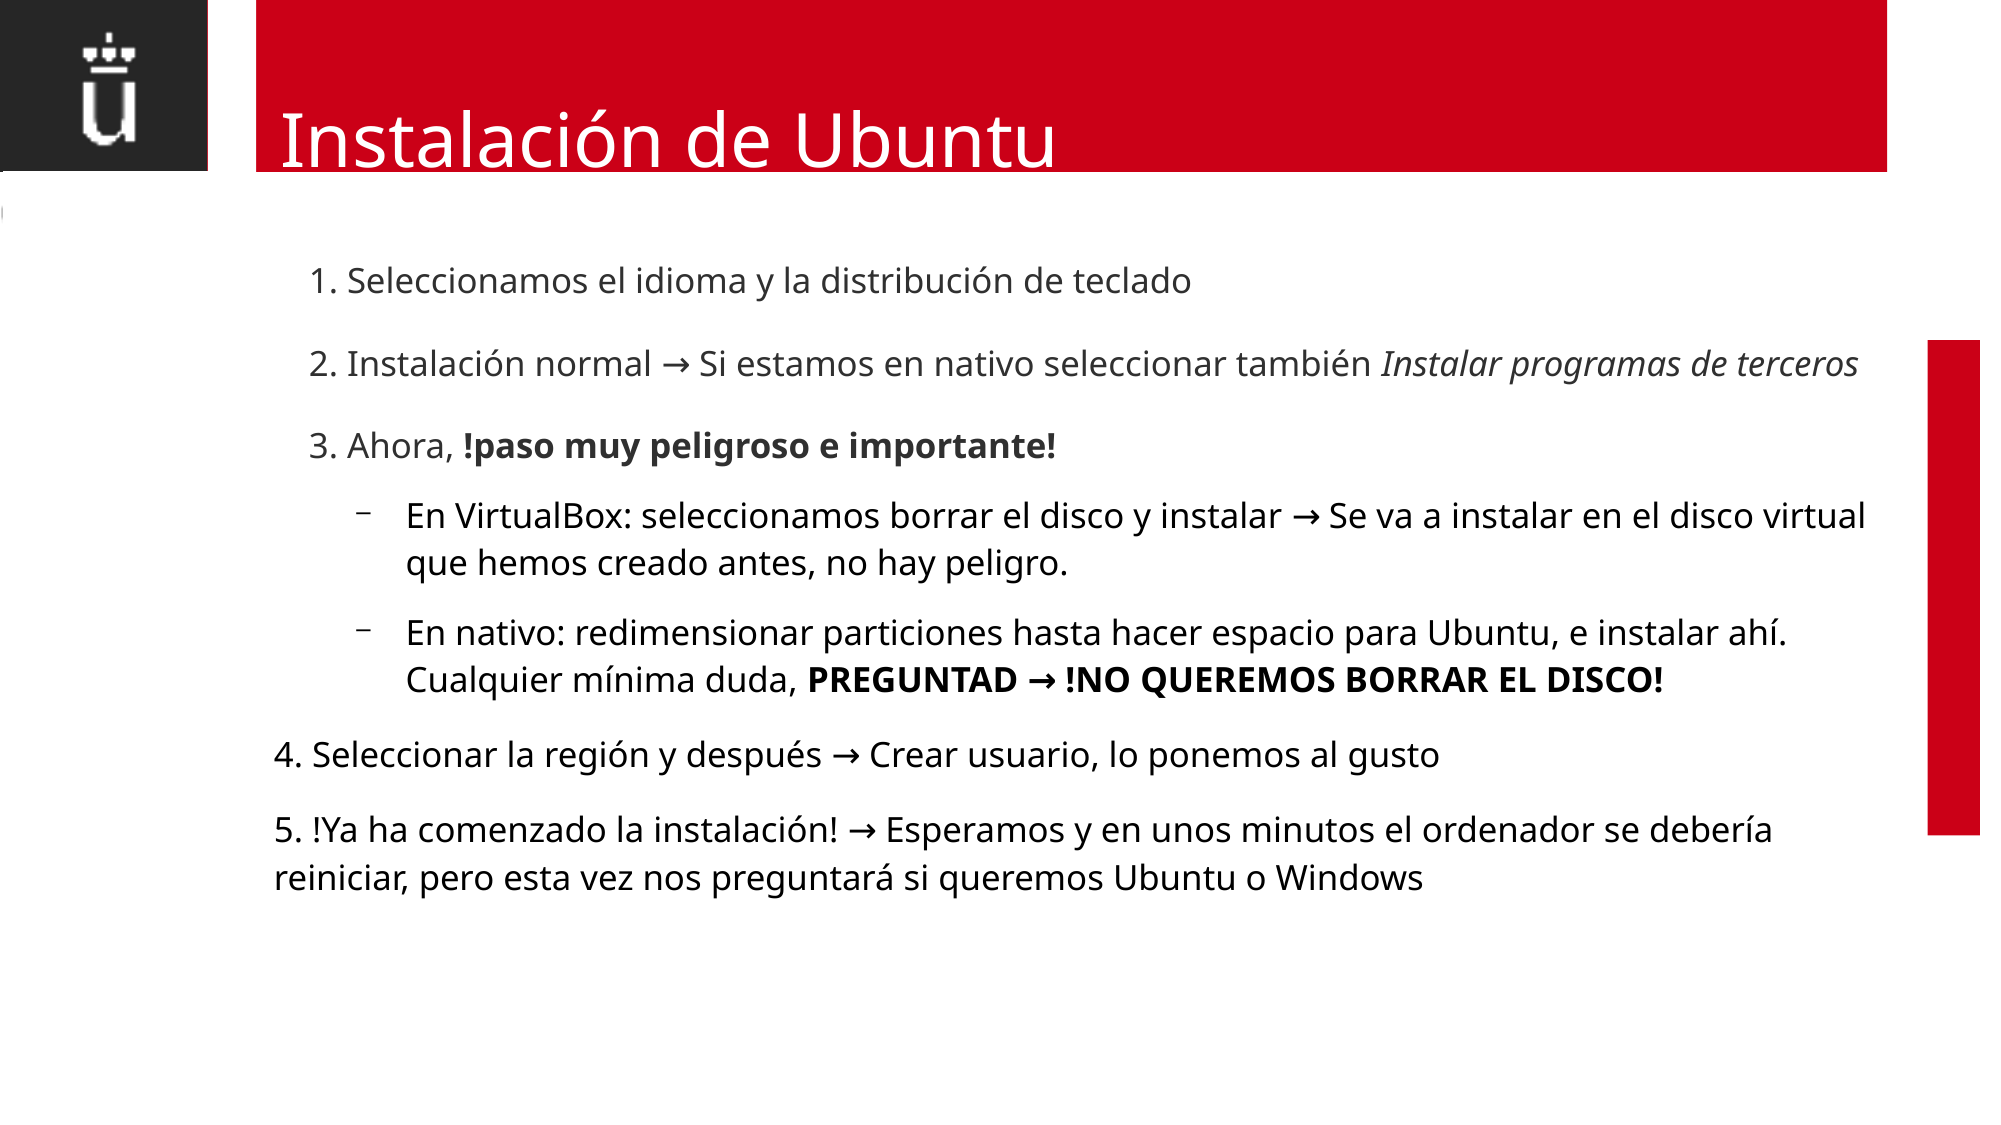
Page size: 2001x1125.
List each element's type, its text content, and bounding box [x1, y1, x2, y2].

text_box Instalación de Ubuntu [265, 79, 1566, 249]
list 1. Seleccionamos el idioma y la distribución de teclado 2. Instalación normal → Si estamos en nativo seleccionar también Instalar programas de terceros 3. Ahora, !paso muy peligroso e importante! En VirtualBox: seleccionamos borrar el disco y instalar → Se va a instalar en el disco virtual que hemos creado antes, no hay peligro. En nativo: redimensionar particiones hasta hacer espacio para Ubuntu, e instalar ahí. Cualquier mínima duda, PREGUNTAD → !NO QUEREMOS BORRAR EL DISCO! 4. Seleccionar la región y después → Crear usuario, lo ponemos al gusto 5. !Ya ha comenzado la instalación! → Esperamos y en unos minutos el ordenador se debería reiniciar, pero esta vez nos preguntará si queremos Ubuntu o Windows [258, 249, 1890, 961]
picture [0, 0, 259, 296]
